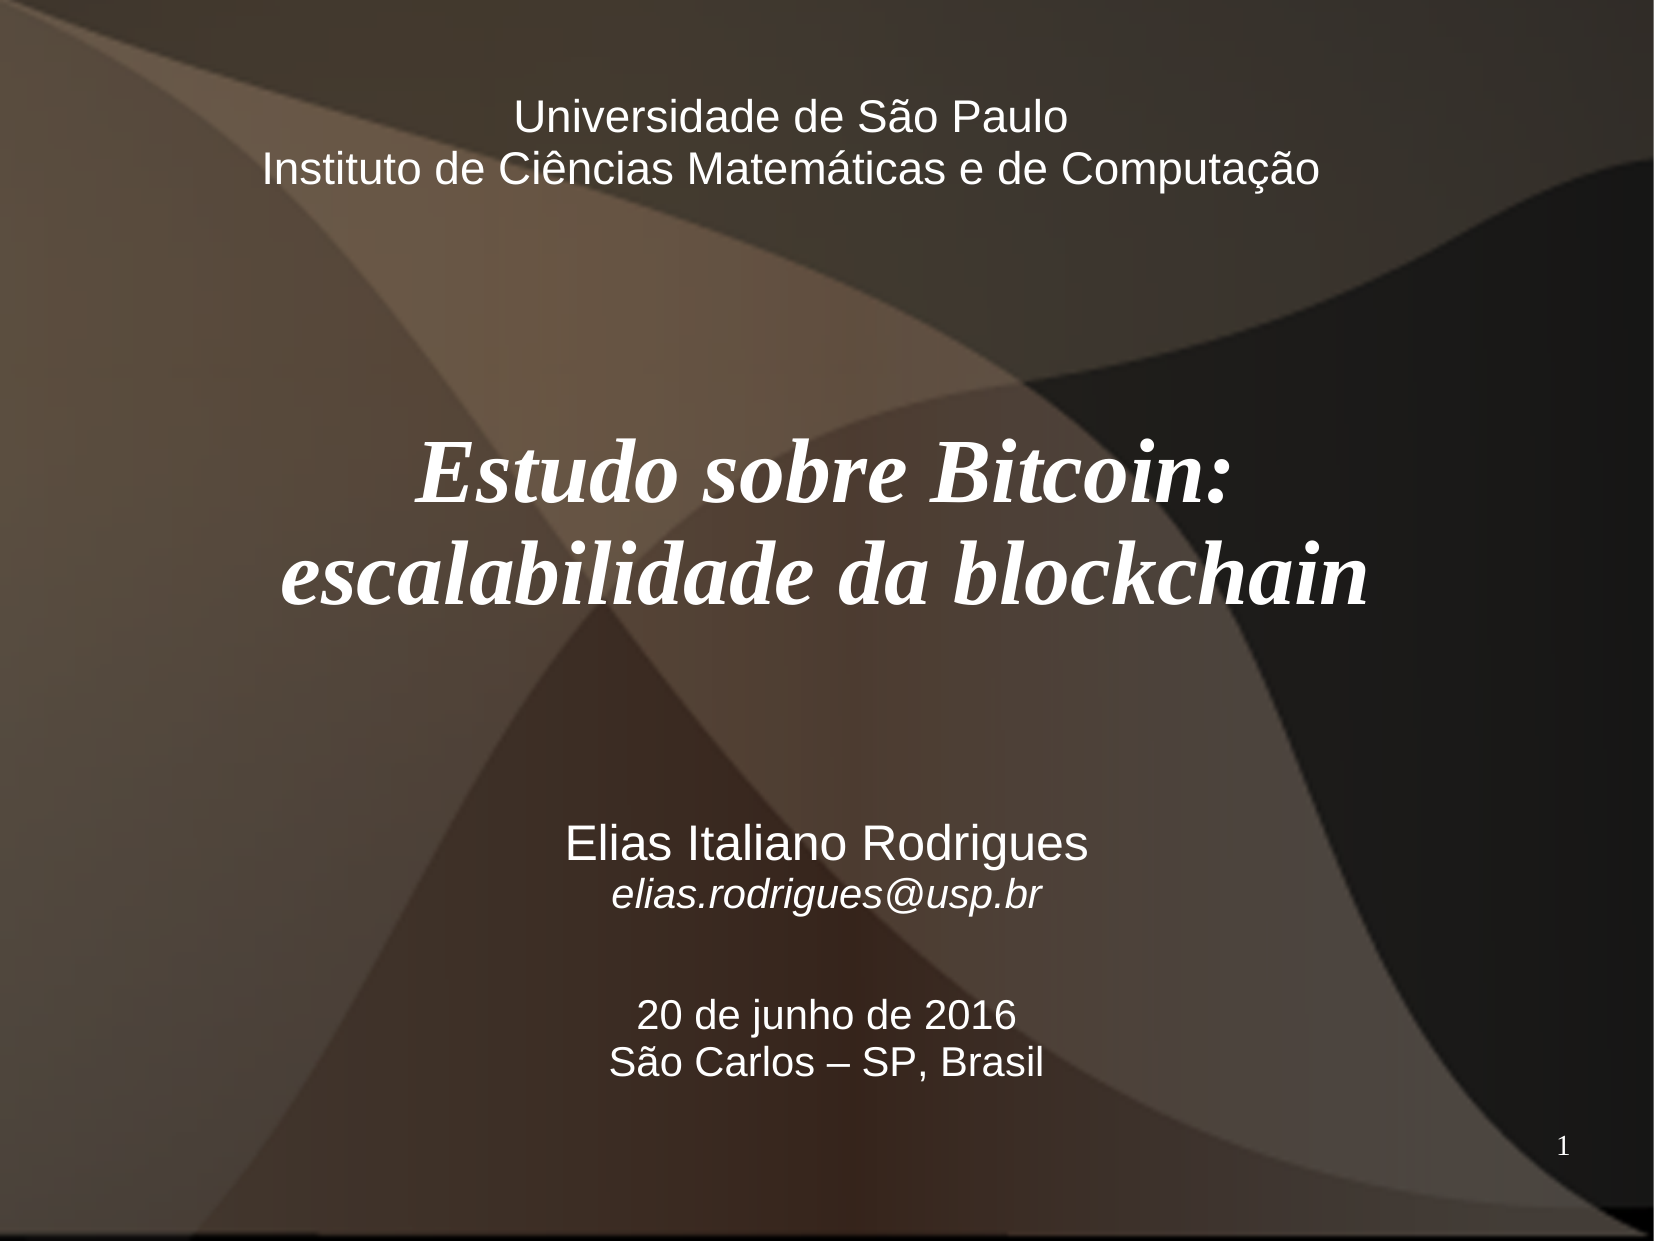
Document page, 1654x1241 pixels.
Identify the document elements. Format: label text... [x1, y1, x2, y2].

subtitle Elias Italiano Rodrigues elias.rodrigues@usp.br 20 de junho de 2016 São Carlos – SP, Brasil [82, 791, 1571, 1109]
title Estudo sobre Bitcoin: escalabilidade da blockchain [82, 418, 1571, 626]
picture [0, 0, 1654, 1241]
text_box Universidade de São Paulo Instituto de Ciências Matemáticas e de Computação [47, 49, 1536, 237]
